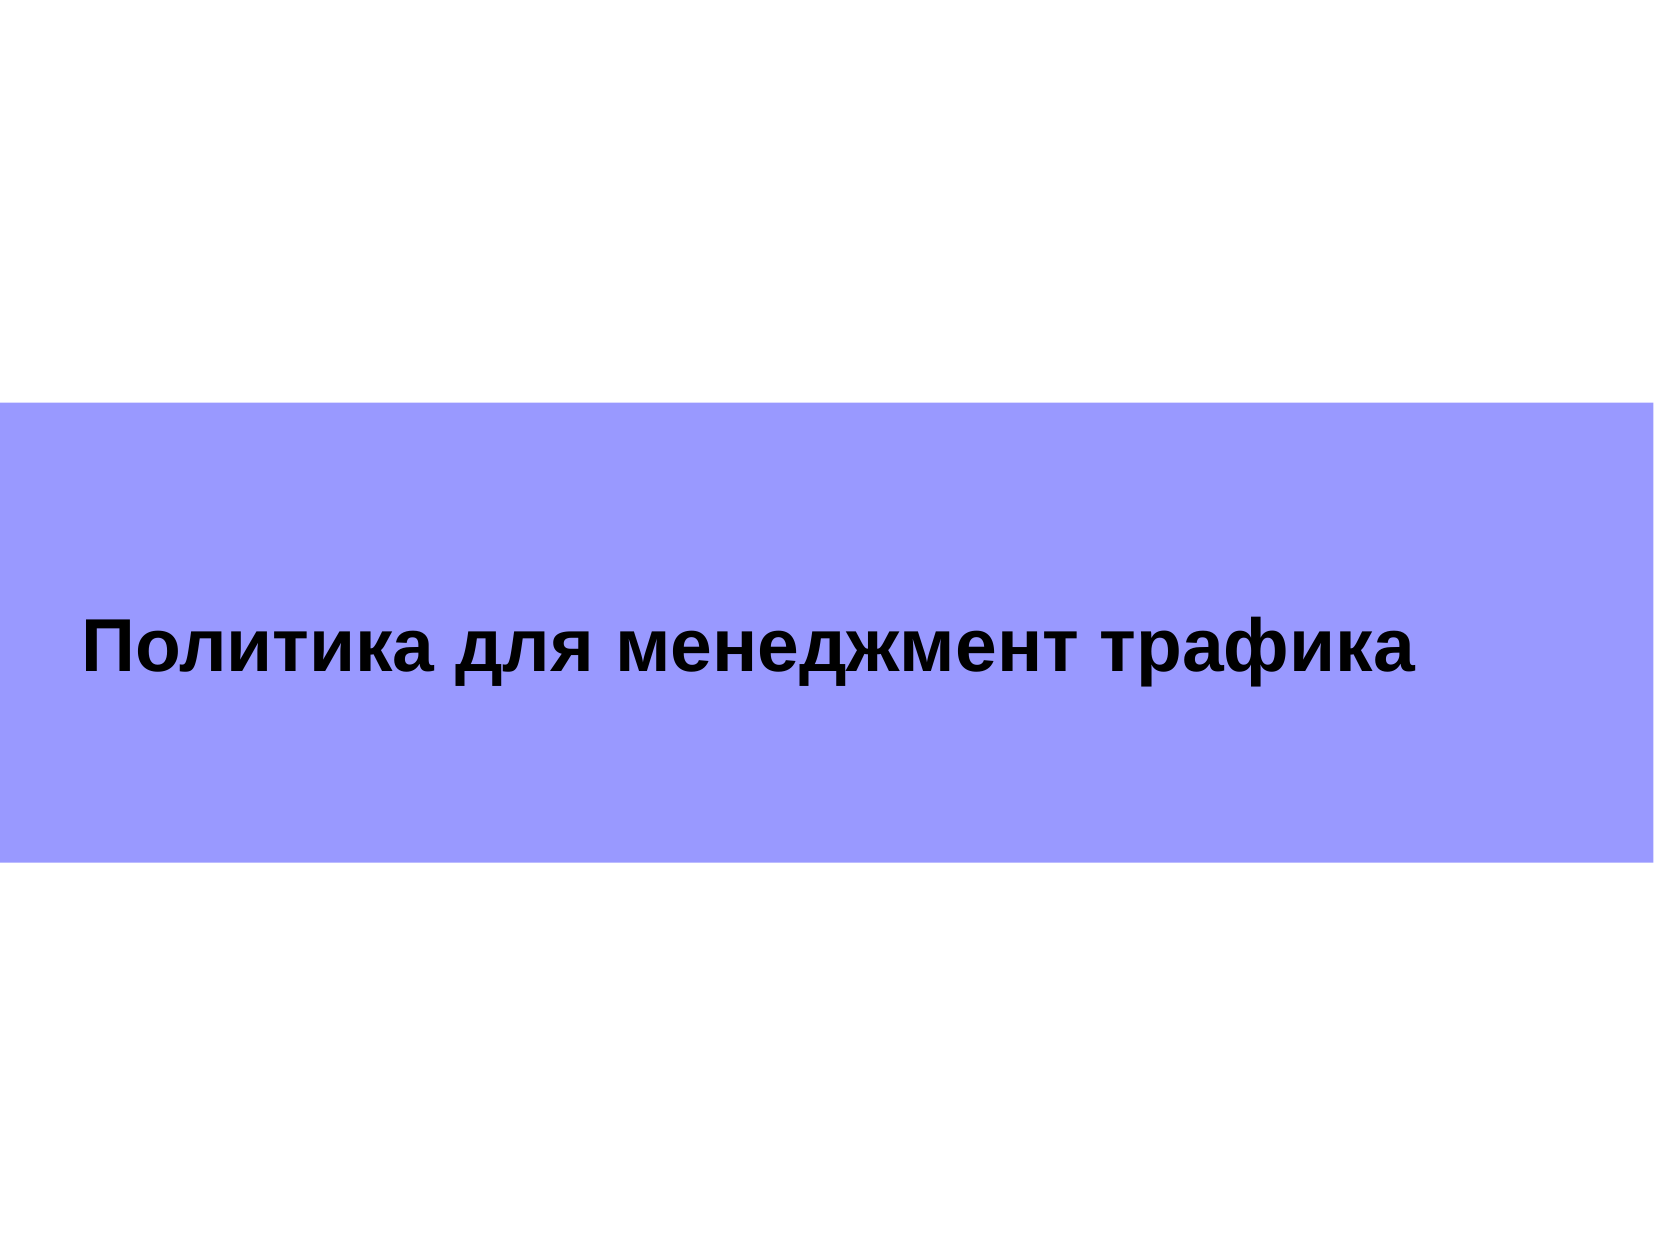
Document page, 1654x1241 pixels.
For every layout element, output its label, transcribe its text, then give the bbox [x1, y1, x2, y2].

text_box Политика для менеджмент трафика [67, 600, 1530, 772]
